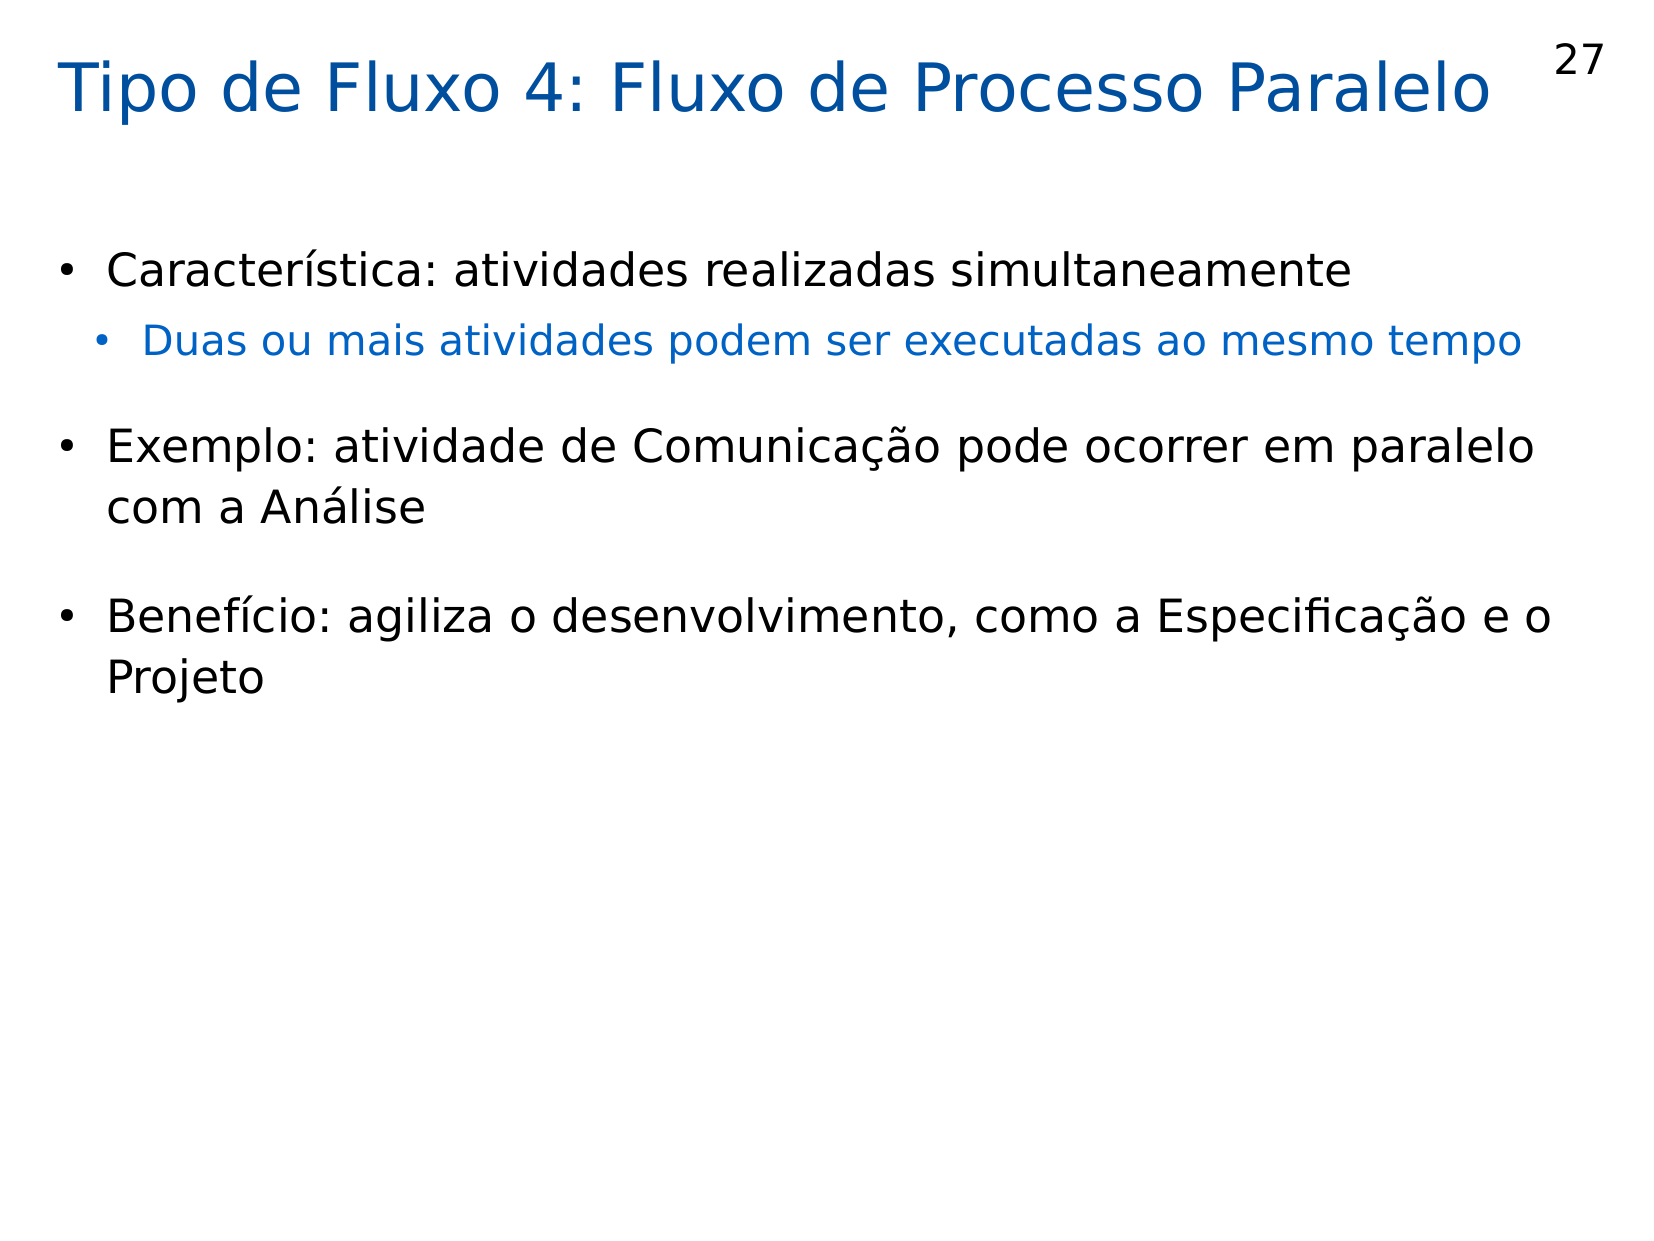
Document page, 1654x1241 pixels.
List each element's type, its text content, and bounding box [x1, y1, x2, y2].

title Tipo de Fluxo 4: Fluxo de Processo Paralelo [59, 29, 1506, 148]
list Característica: atividades realizadas simultaneamente Duas ou mais atividades podem ser executadas ao mesmo tempo Exemplo: atividade de Comunicação pode ocorrer em paralelo com a Análise Benefício: agiliza o desenvolvimento, como a Especificação e o Projeto [59, 236, 1595, 1211]
